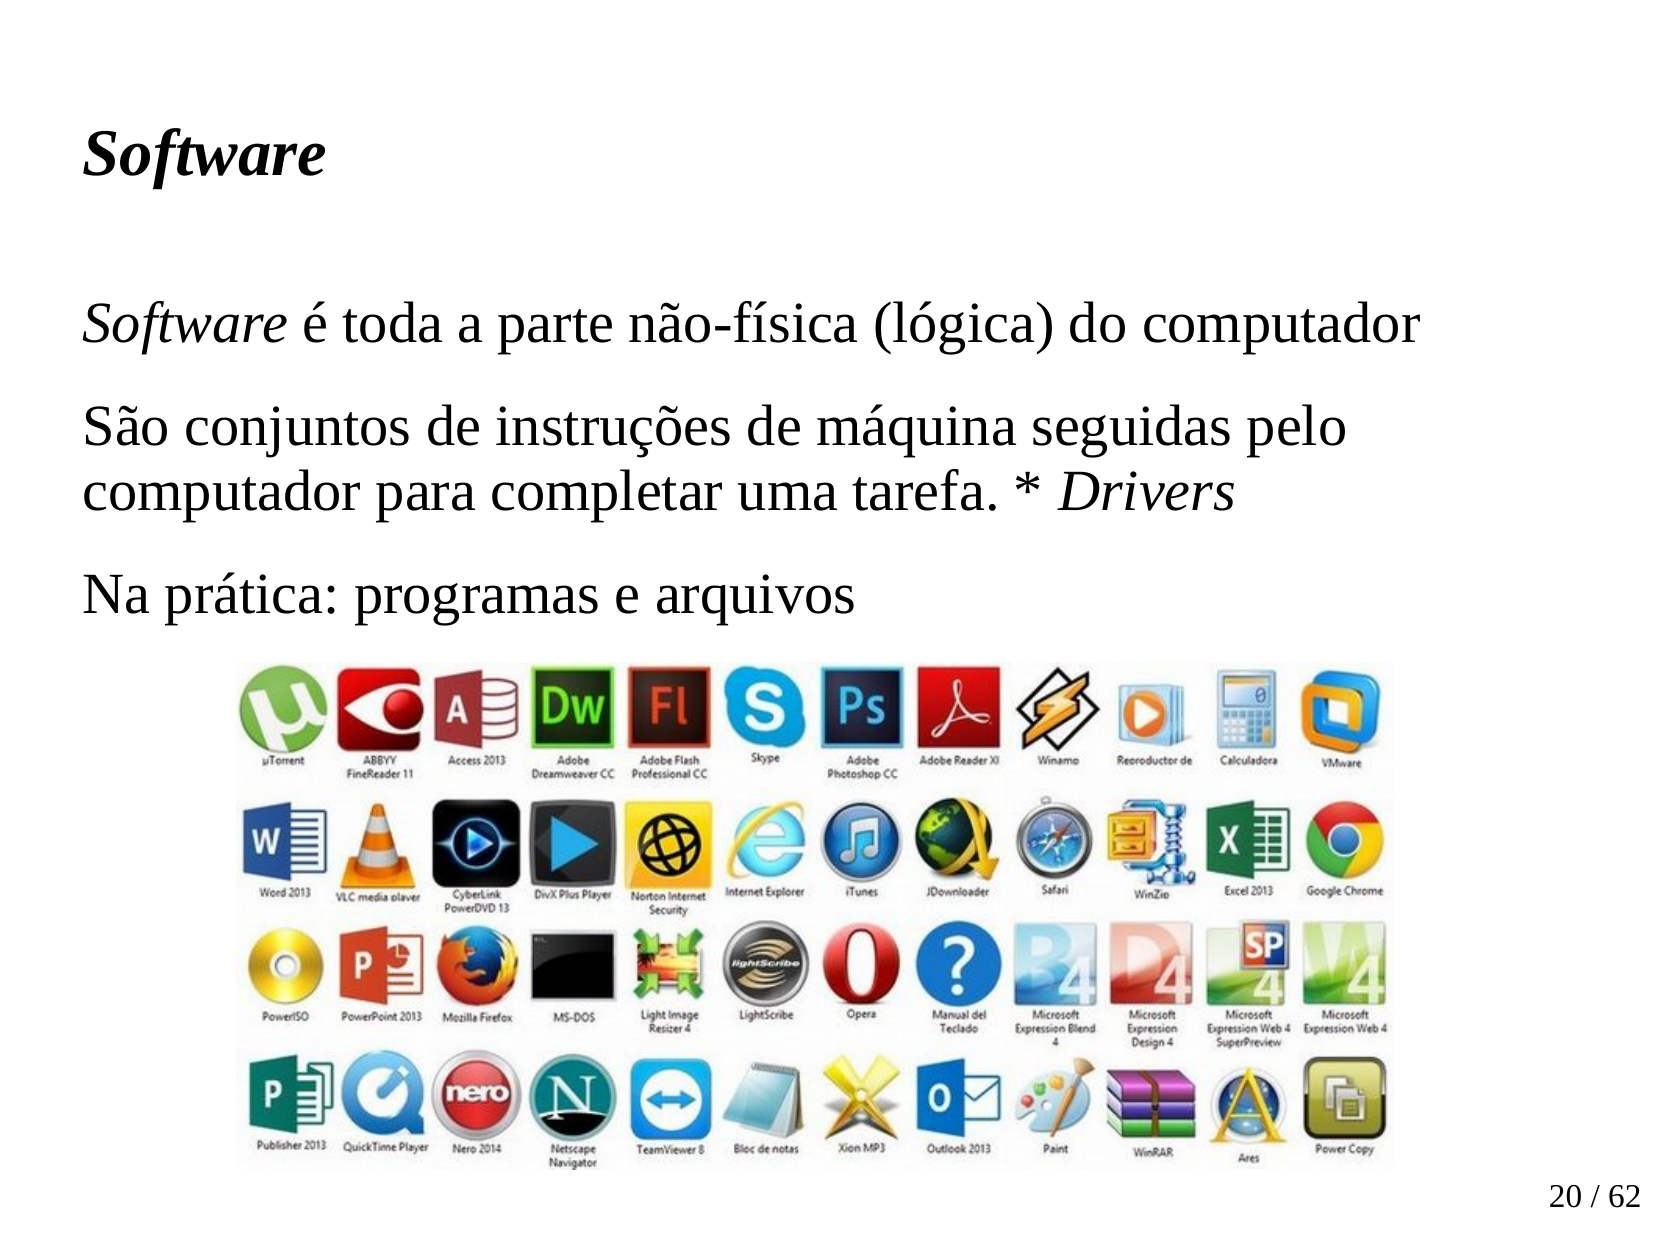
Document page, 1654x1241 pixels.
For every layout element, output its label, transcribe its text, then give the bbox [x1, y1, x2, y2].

list Software é toda a parte não-física (lógica) do computador São conjuntos de instruções de máquina seguidas pelo computador para completar uma tarefa. * Drivers Na prática: programas e arquivos [82, 290, 1571, 1111]
title Software [82, 49, 1571, 257]
picture [236, 662, 1394, 1170]
